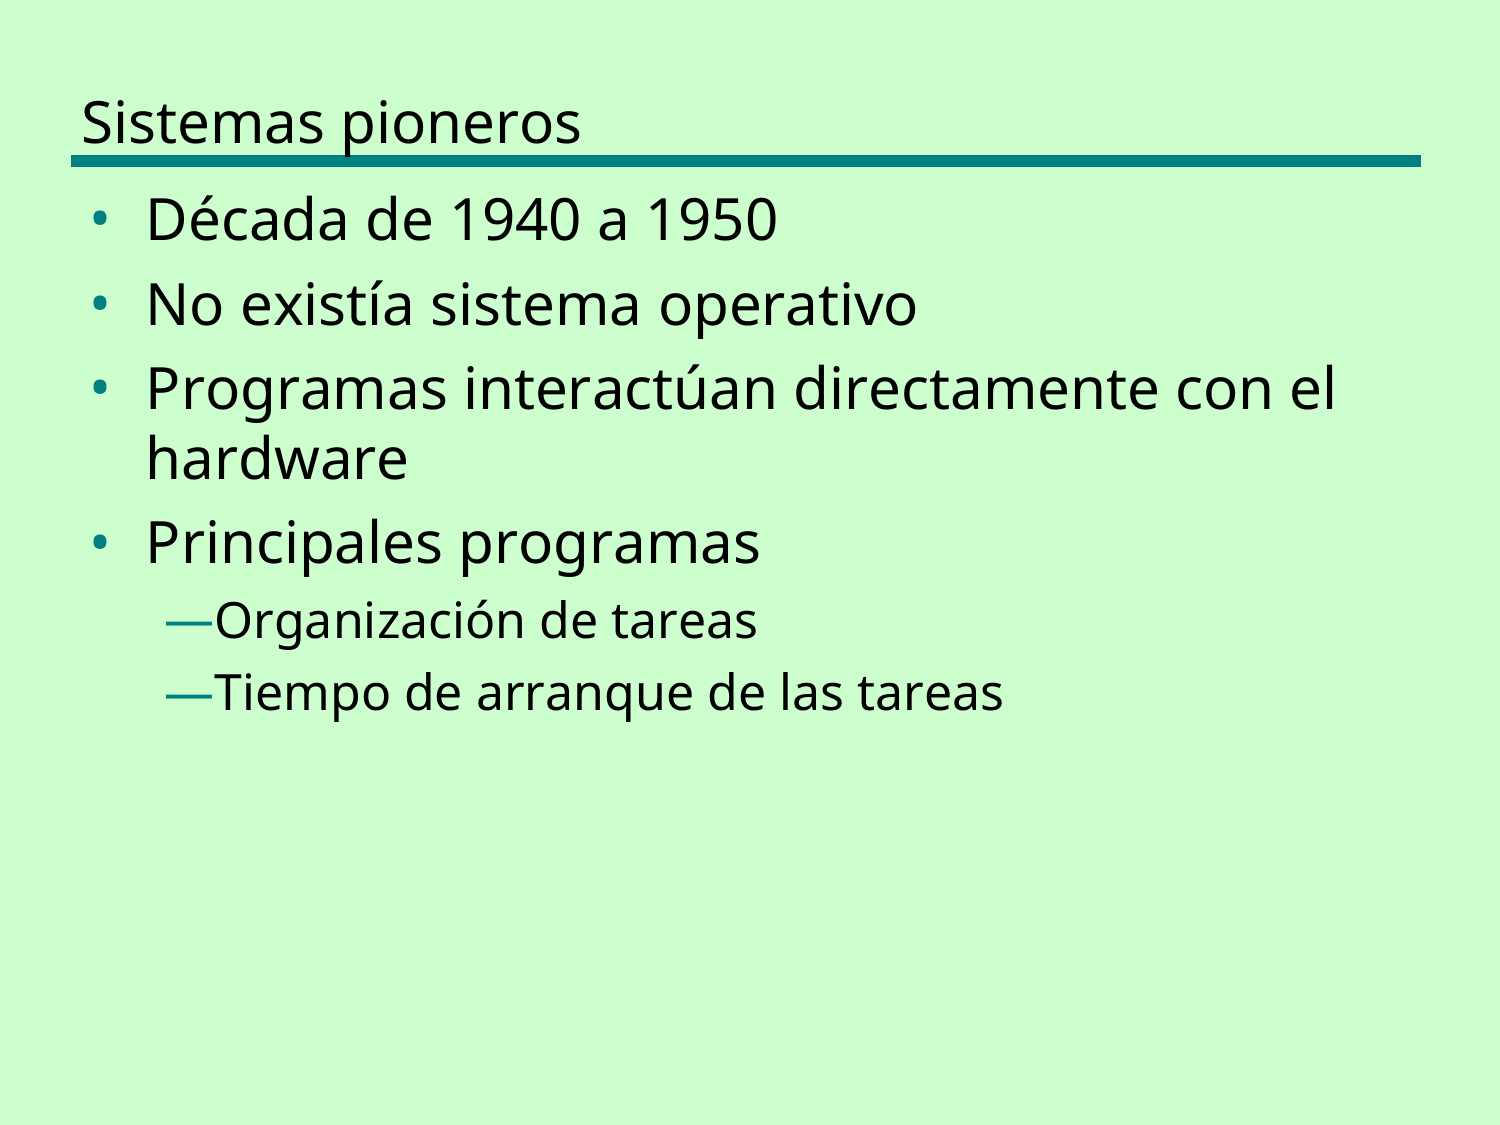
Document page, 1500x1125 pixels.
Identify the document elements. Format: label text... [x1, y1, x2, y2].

title Sistemas pioneros [66, 24, 1413, 163]
list Década de 1940 a 1950 No existía sistema operativo Programas interactúan directamente con el hardware Principales programas Organización de tareas Tiempo de arranque de las tareas [74, 174, 1417, 1101]
